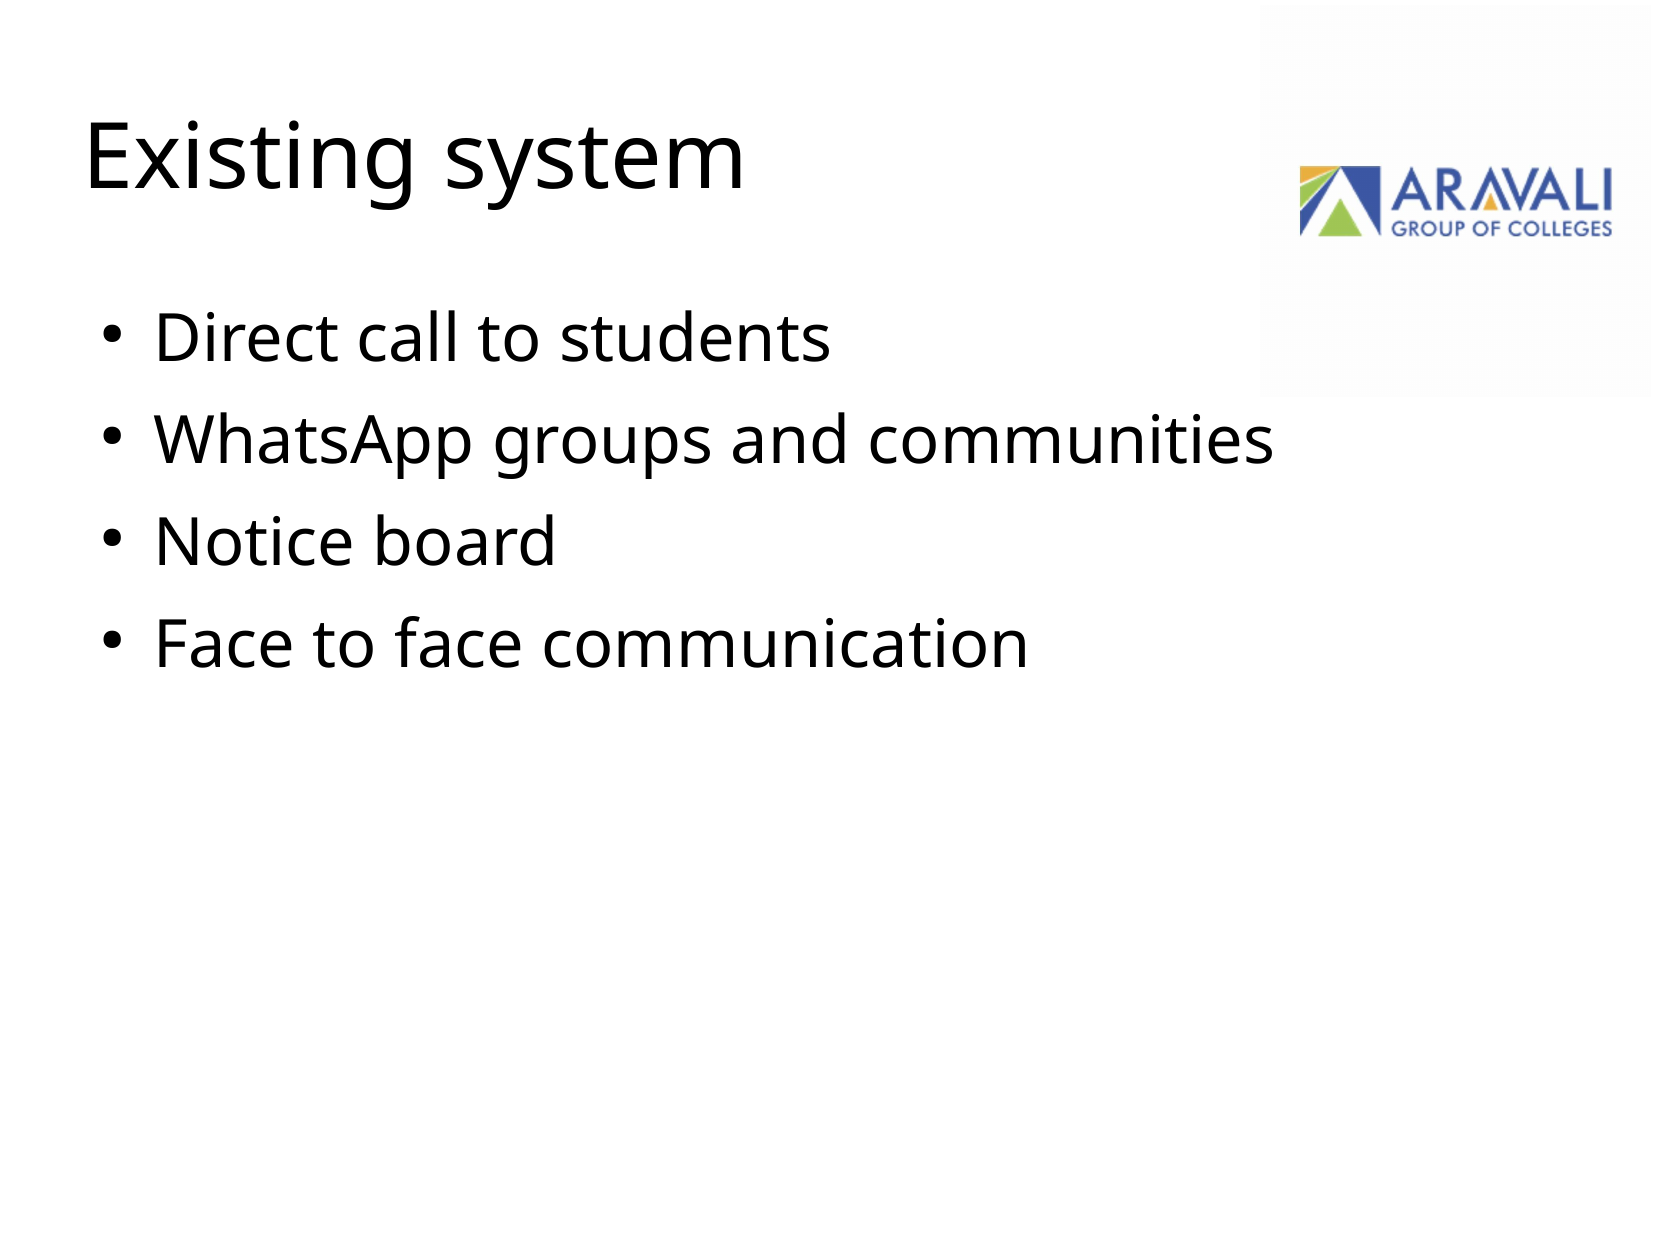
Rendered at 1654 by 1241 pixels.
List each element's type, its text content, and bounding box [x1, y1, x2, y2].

title Existing system [82, 49, 1260, 257]
list Direct call to students WhatsApp groups and communities Notice board Face to face communication [82, 290, 1571, 681]
picture [1260, 5, 1651, 397]
